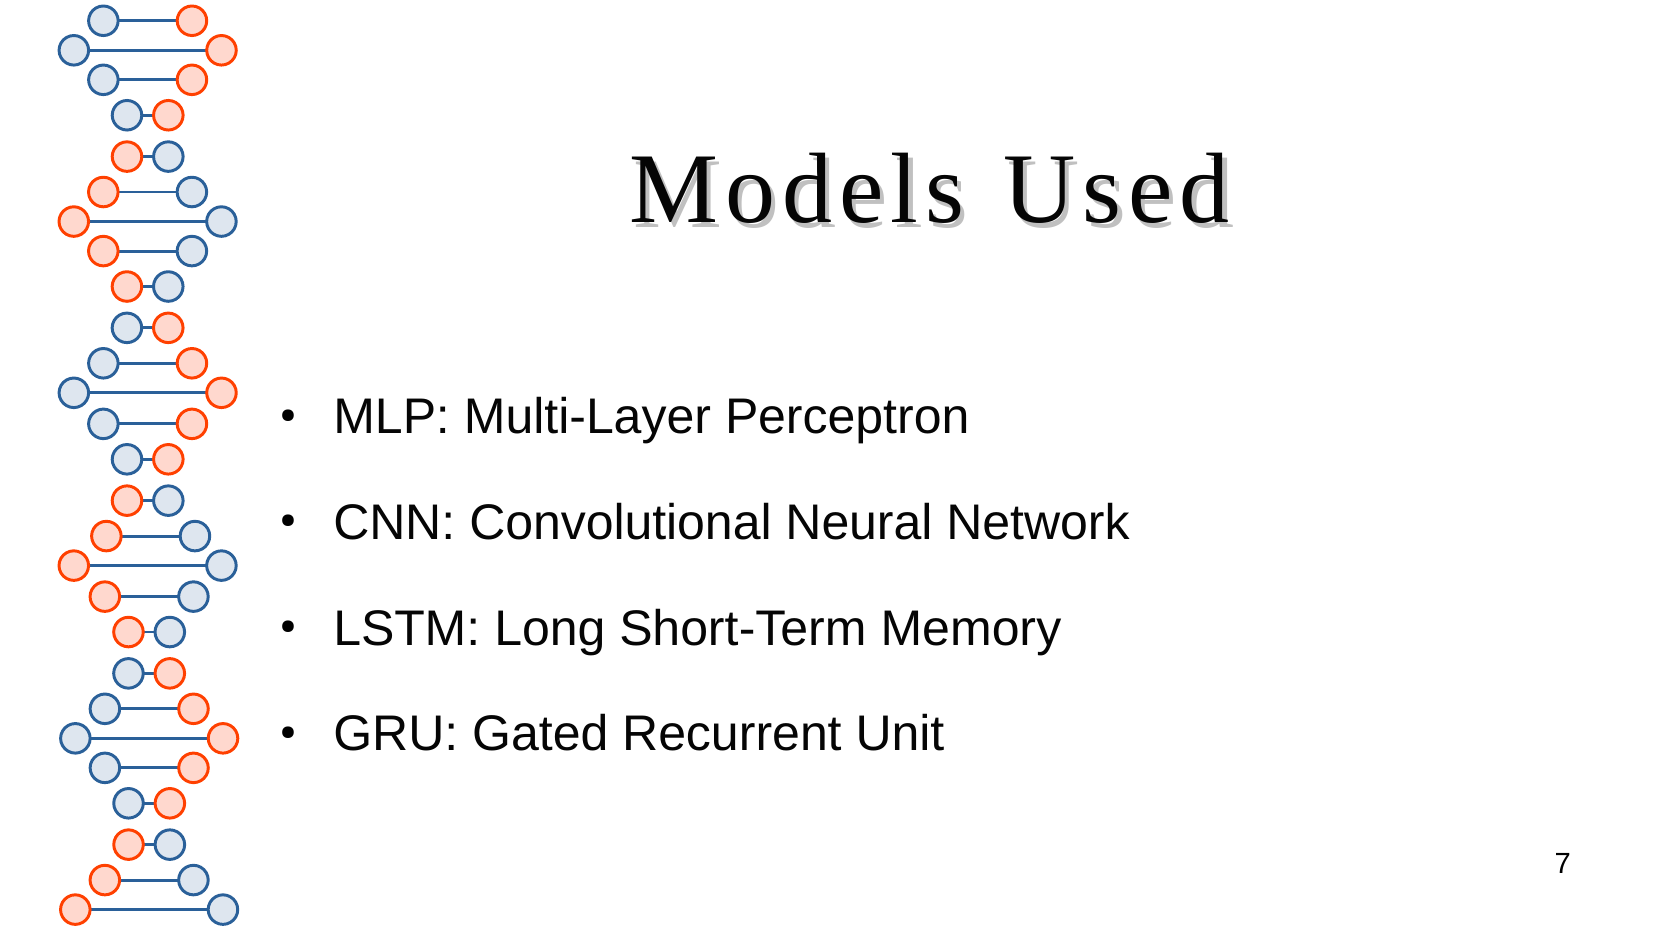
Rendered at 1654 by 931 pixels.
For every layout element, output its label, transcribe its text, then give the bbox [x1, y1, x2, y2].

title Models Used [265, 112, 1595, 267]
list MLP: Multi-Layer Perceptron CNN: Convolutional Neural Network LSTM: Long Short-Term Memory GRU: Gated Recurrent Unit [262, 360, 1592, 901]
